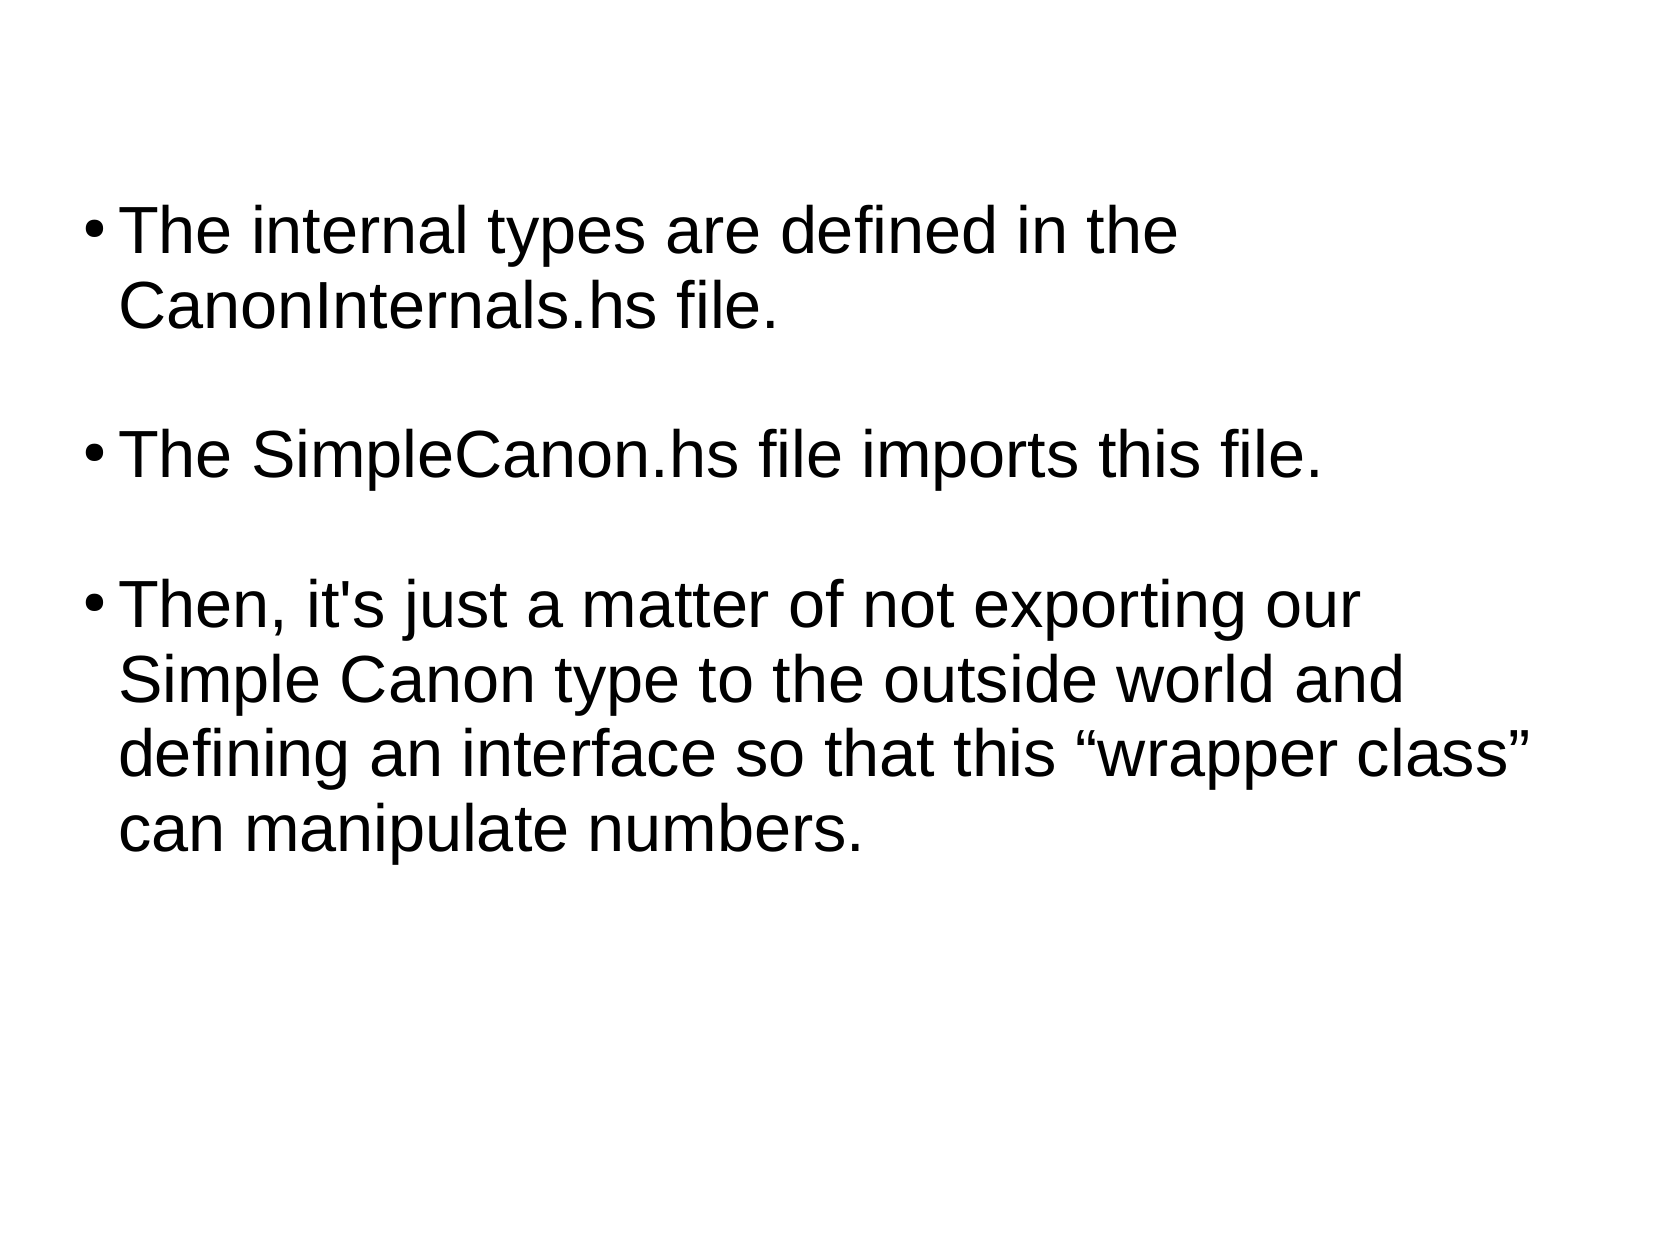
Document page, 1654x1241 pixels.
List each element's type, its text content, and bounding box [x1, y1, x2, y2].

subtitle The internal types are defined in the CanonInternals.hs file. The SimpleCanon.hs file imports this file. Then, it's just a matter of not exporting our Simple Canon type to the outside world and defining an interface so that this “wrapper class” can manipulate numbers. [82, 49, 1571, 1010]
